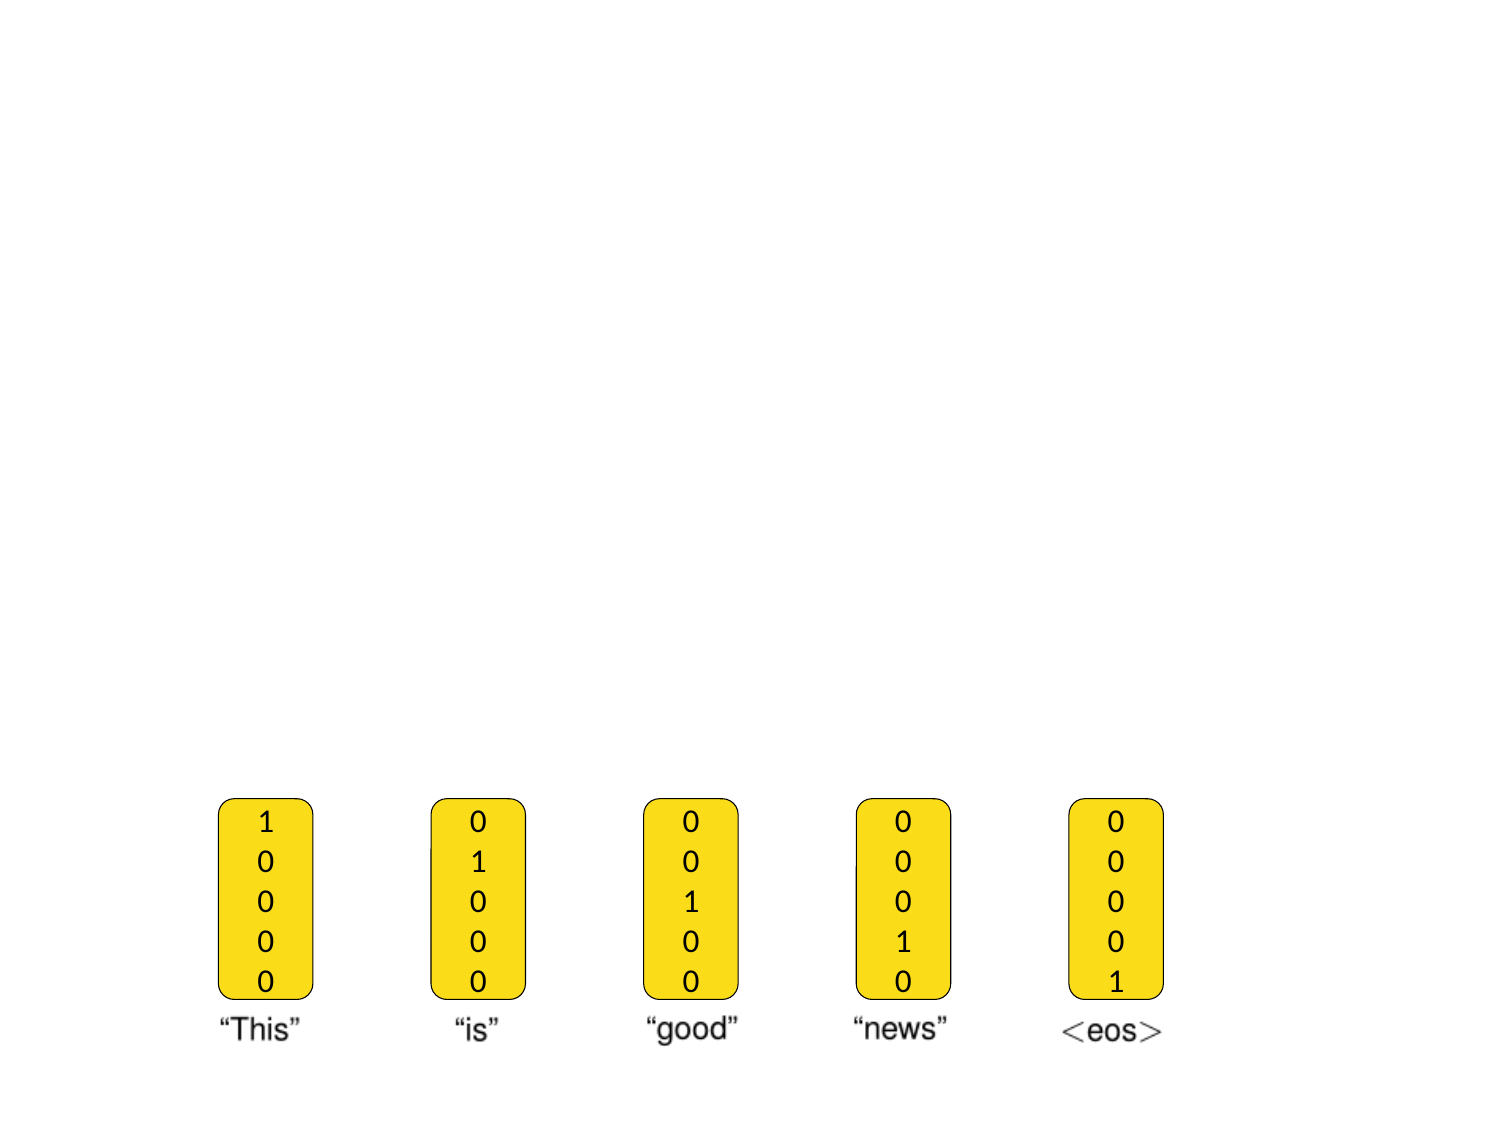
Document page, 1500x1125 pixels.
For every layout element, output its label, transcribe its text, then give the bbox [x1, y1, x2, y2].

picture [218, 1011, 306, 1046]
picture [1057, 1011, 1167, 1051]
text_box 1 0 0 0 0 [218, 798, 313, 1000]
picture [850, 1011, 951, 1046]
text_box 0 0 0 0 1 [1068, 798, 1164, 1000]
text_box 0 0 1 0 0 [643, 798, 739, 1000]
picture [643, 1011, 743, 1049]
text_box 0 0 0 1 0 [856, 798, 951, 1000]
picture [450, 1011, 502, 1045]
text_box 0 1 0 0 0 [430, 798, 526, 1000]
